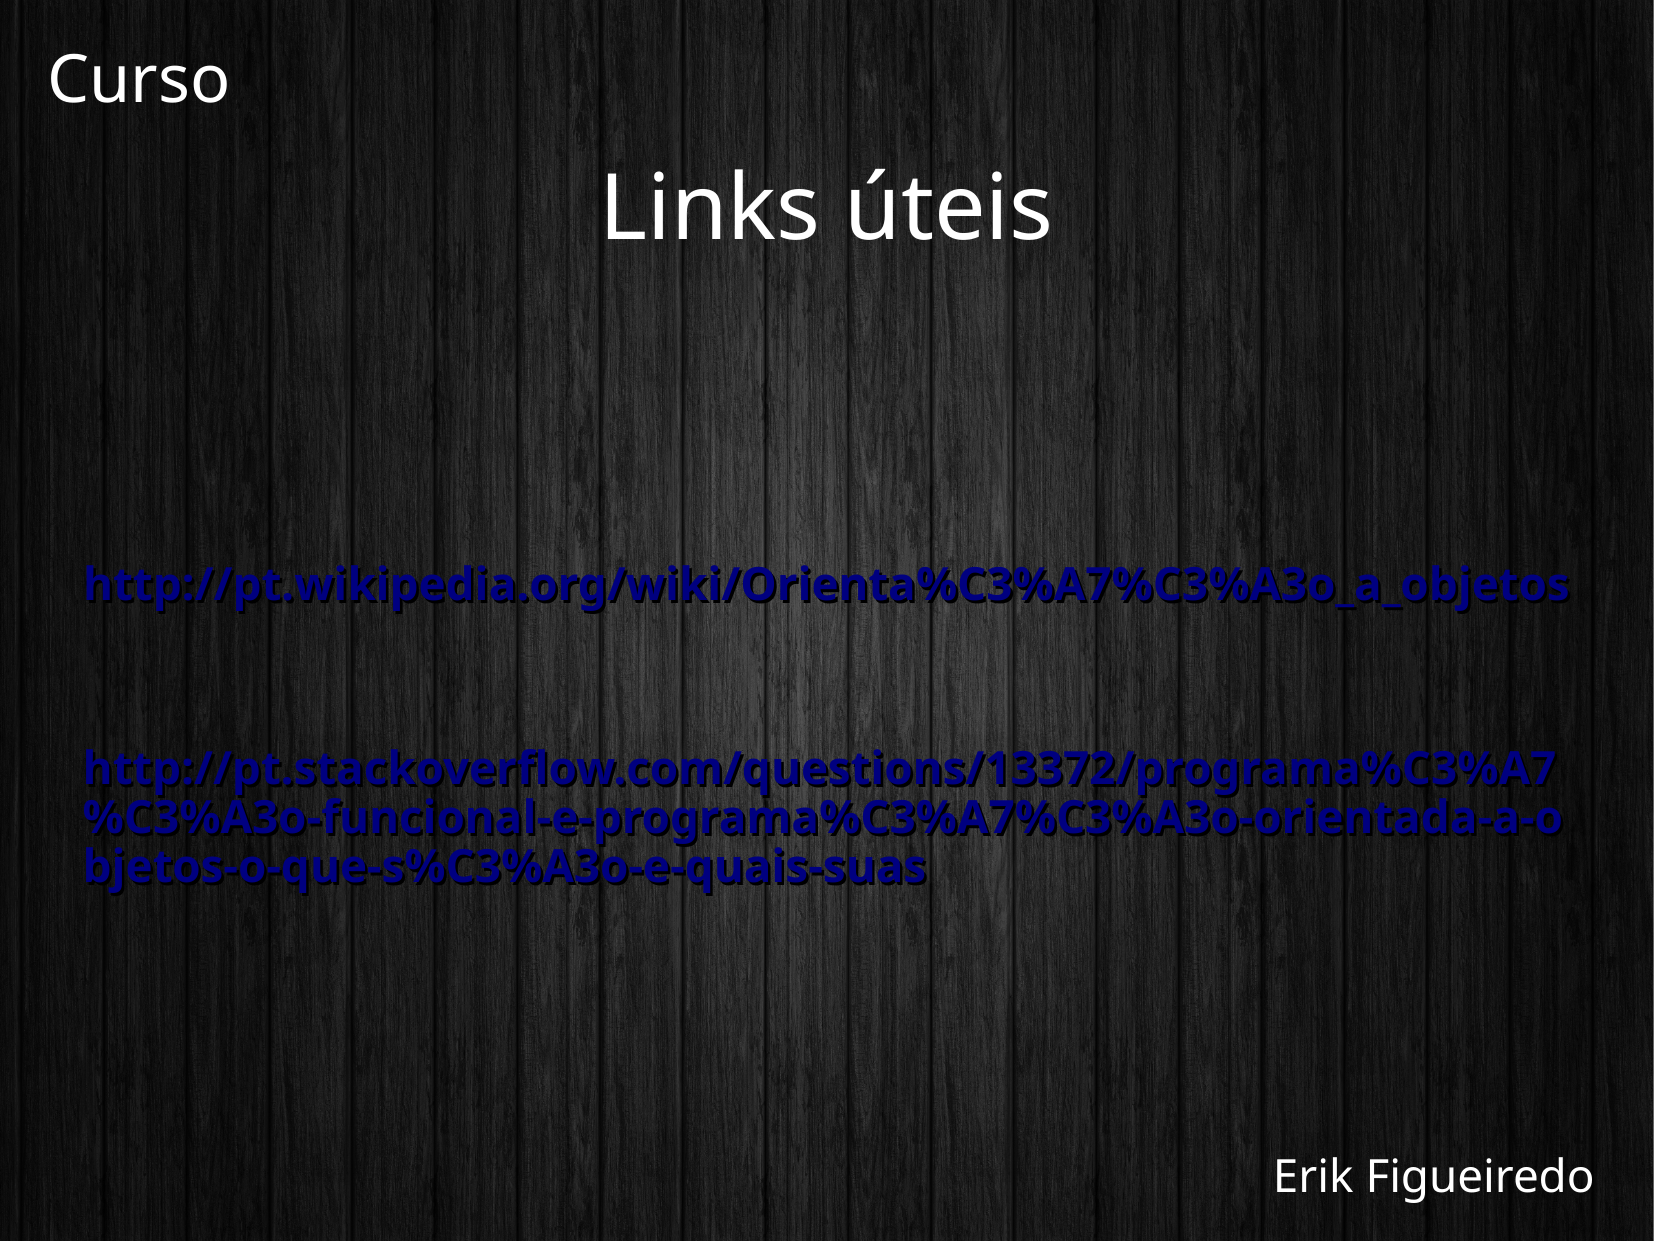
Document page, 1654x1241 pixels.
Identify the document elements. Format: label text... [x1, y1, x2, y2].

picture [0, 0, 1654, 1241]
text_box Erik Figueiredo [768, 1133, 1595, 1217]
list http://pt.wikipedia.org/wiki/Orienta%C3%A7%C3%A3o_a_objetos http://pt.stackoverflow.com/questions/13372/programa%C3%A7%C3%A3o-funcional-e-programa%C3%A7%C3%A3o-orientada-a-objetos-o-que-s%C3%A3o-e-quais-suas [82, 311, 1571, 1131]
text_box Curso [47, 35, 1087, 119]
title Links úteis [82, 129, 1571, 278]
